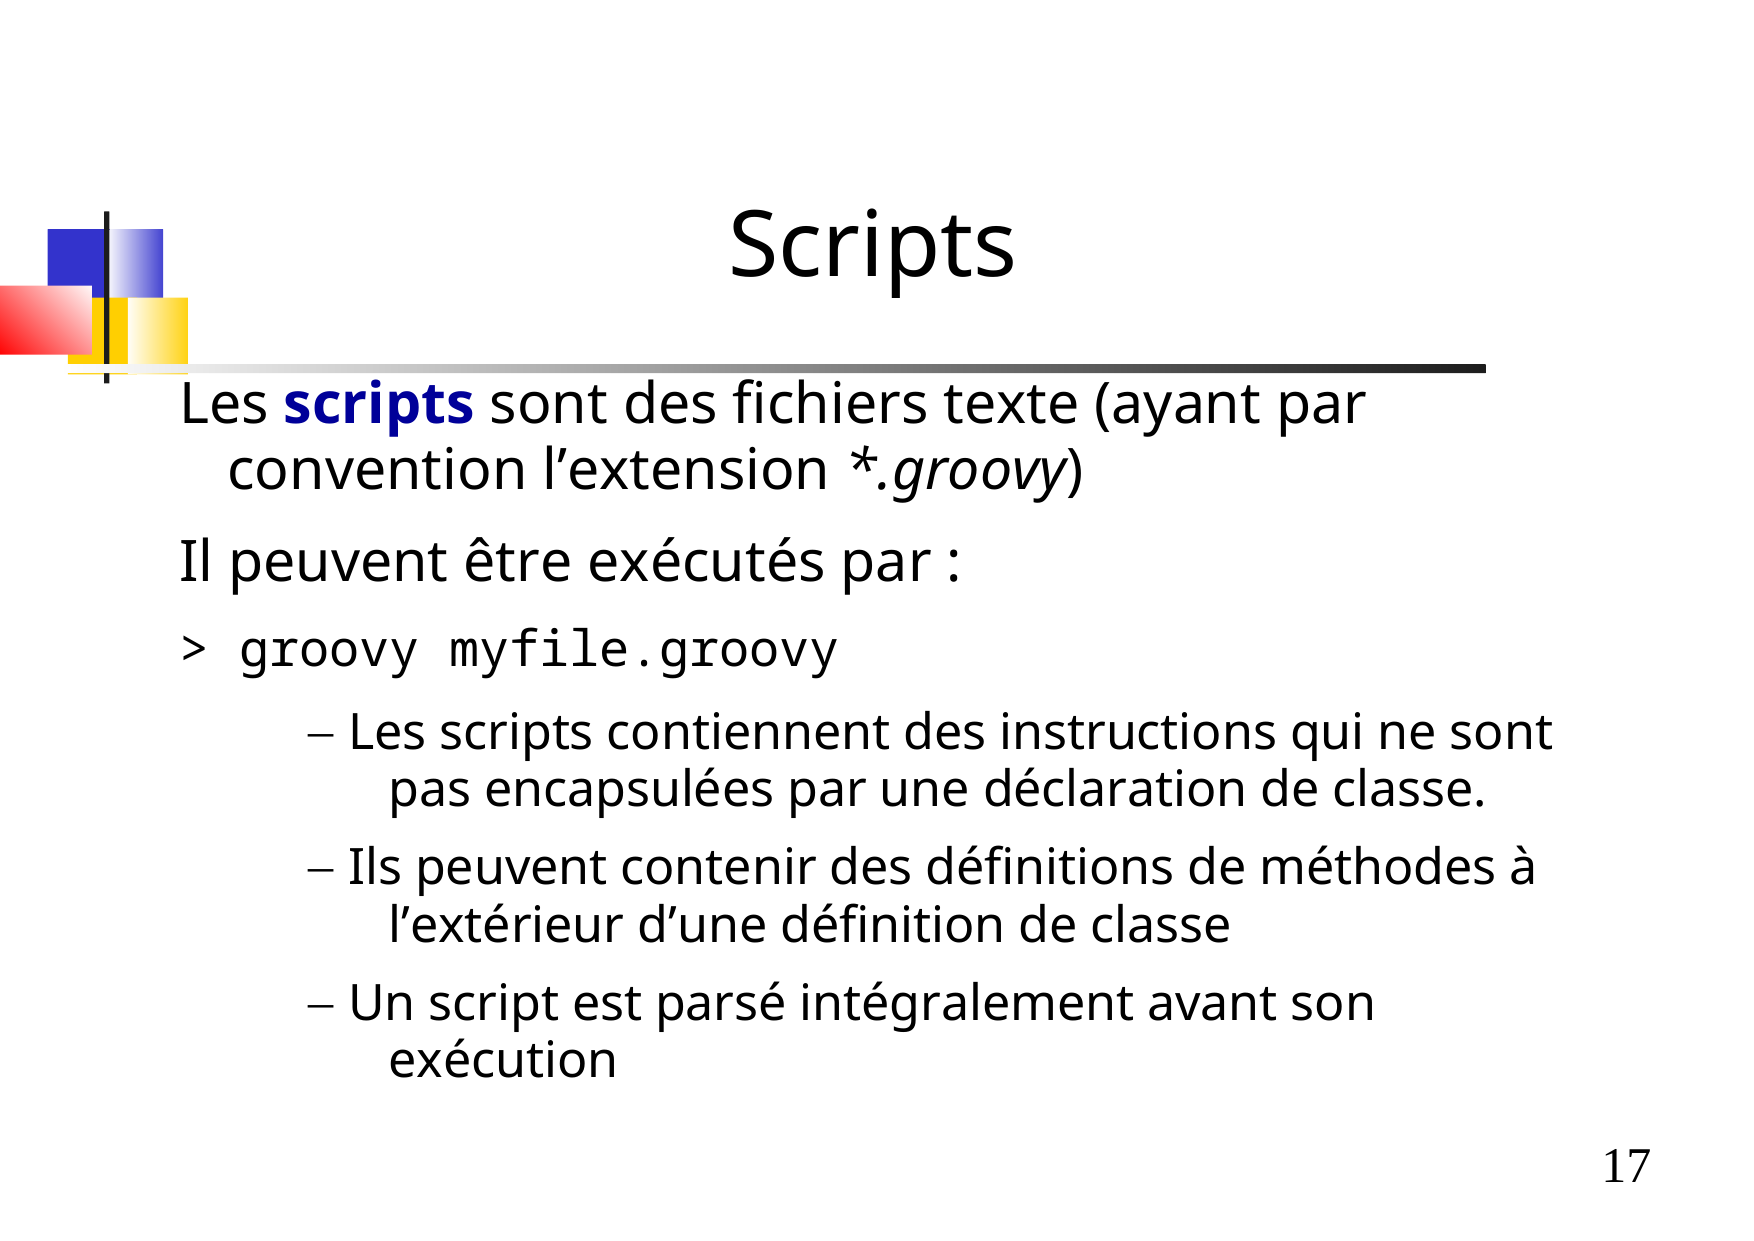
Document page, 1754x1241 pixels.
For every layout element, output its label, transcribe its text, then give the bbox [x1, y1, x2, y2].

title Scripts [179, 139, 1567, 351]
list Les scripts sont des fichiers texte (ayant par convention l’extension *.groovy) Il peuvent être exécutés par : > groovy myfile.groovy Les scripts contiennent des instructions qui ne sont pas encapsulées par une déclaration de classe. Ils peuvent contenir des définitions de méthodes à l’extérieur d’une définition de classe Un script est parsé intégralement avant son exécution [179, 371, 1567, 1091]
